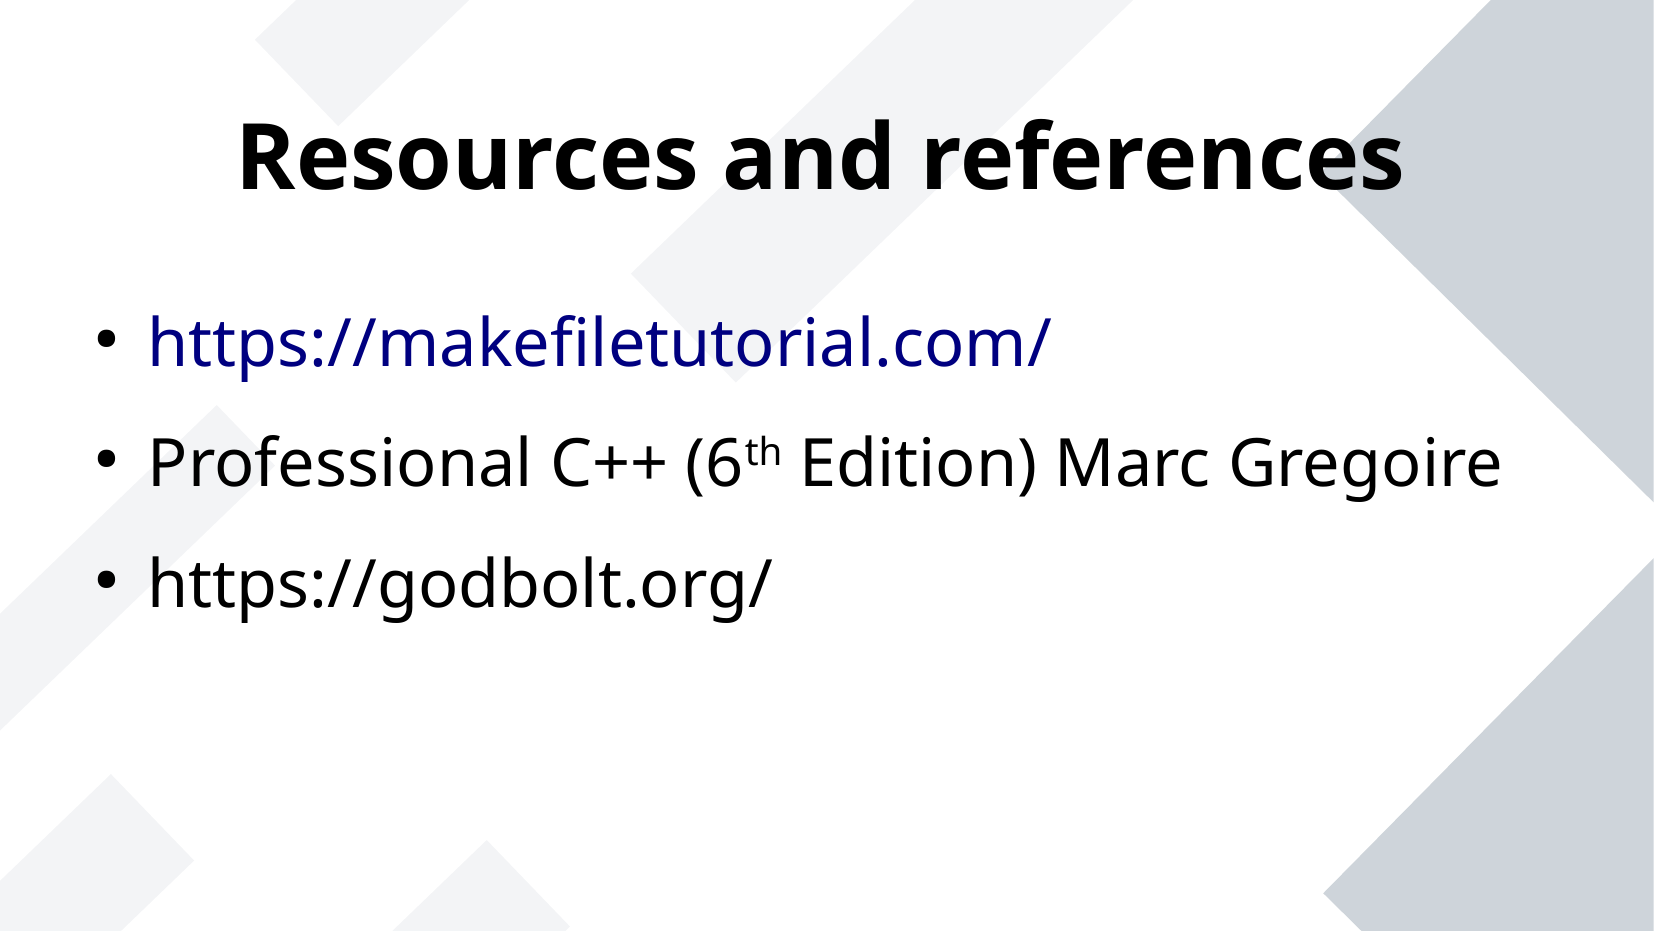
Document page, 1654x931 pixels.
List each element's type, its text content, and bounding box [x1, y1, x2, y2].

list https://makefiletutorial.com/ Professional C++ (6th Edition) Marc Gregoire https://godbolt.org/ [76, 295, 1565, 835]
title Resources and references [76, 76, 1565, 233]
